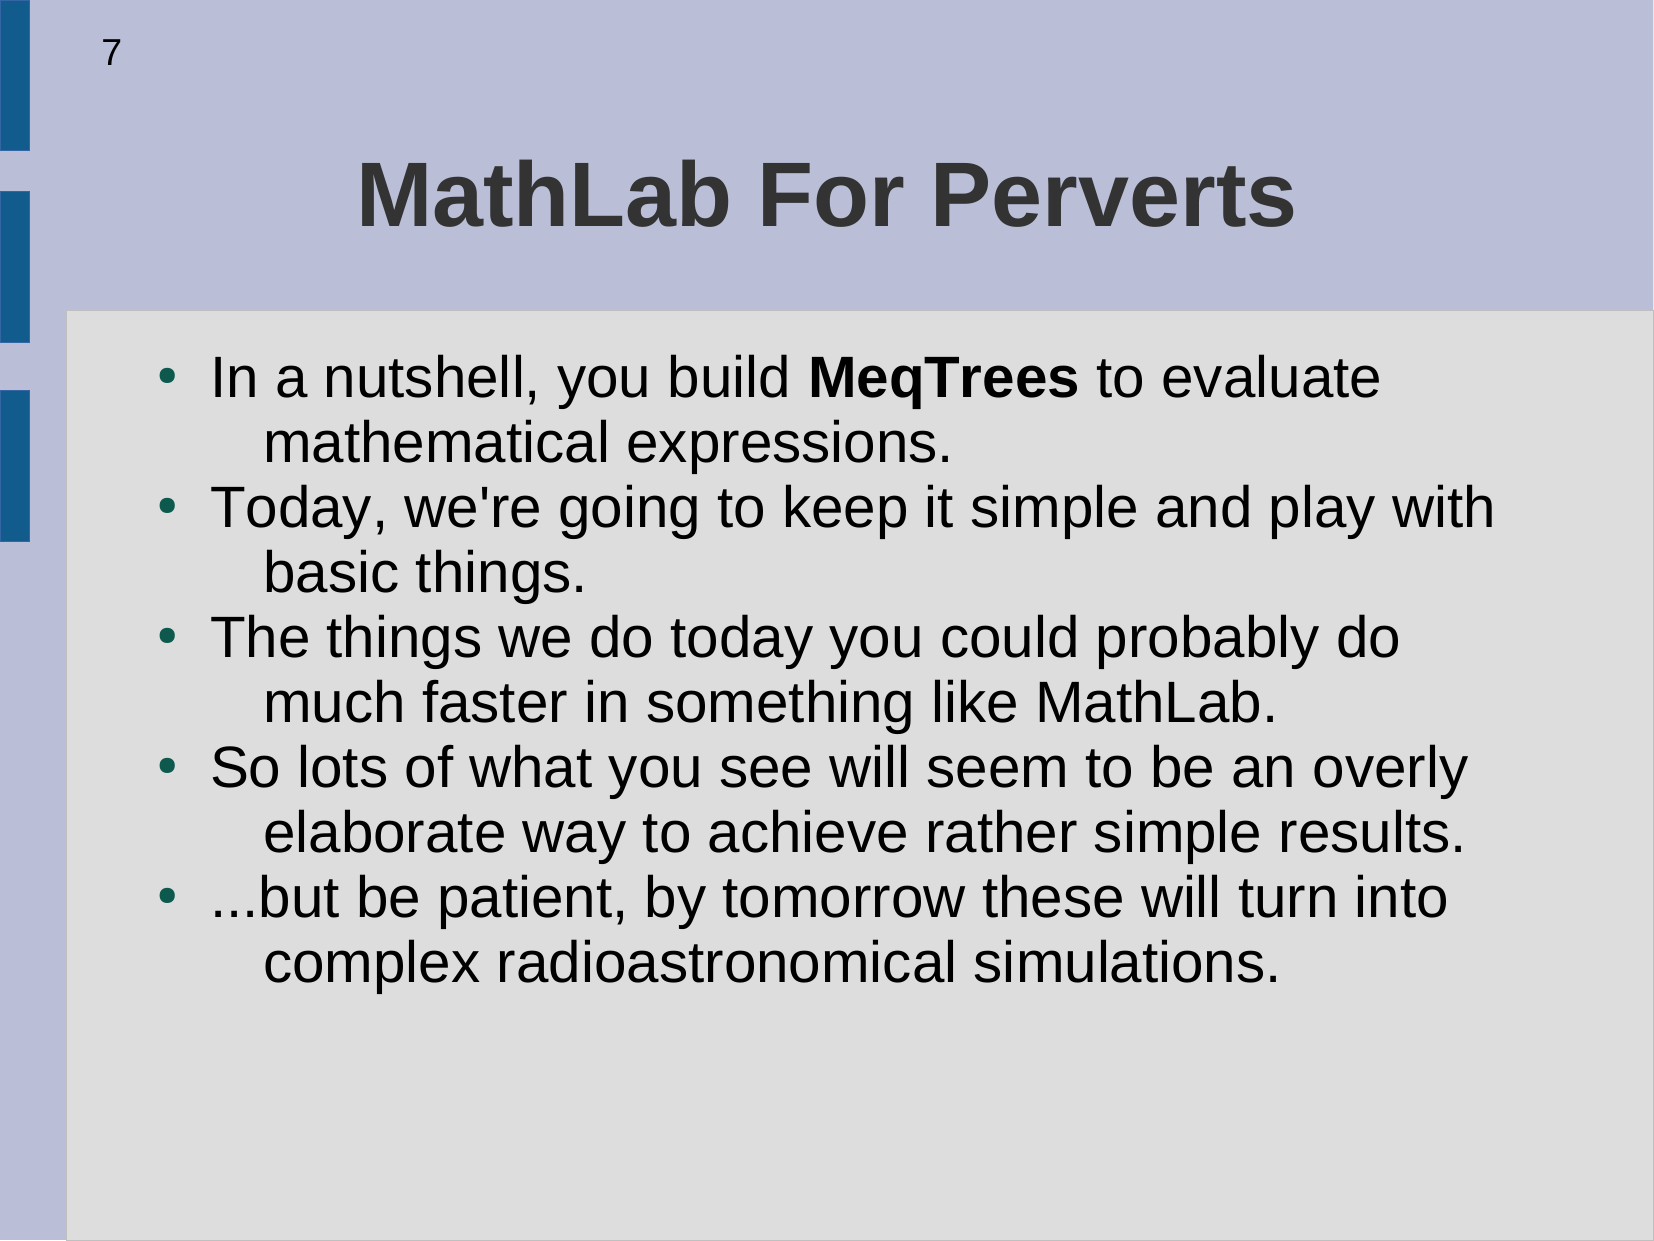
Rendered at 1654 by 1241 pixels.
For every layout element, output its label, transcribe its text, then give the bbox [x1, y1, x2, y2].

text_box <number> [86, 23, 288, 97]
list In a nutshell, you build MeqTrees to evaluate mathematical expressions. Today, we're going to keep it simple and play with basic things. The things we do today you could probably do much faster in something like MathLab. So lots of what you see will seem to be an overly elaborate way to achieve rather simple results. ...but be patient, by tomorrow these will turn into complex radioastronomical simulations. [121, 344, 1534, 1127]
title MathLab For Perverts [121, 91, 1534, 299]
